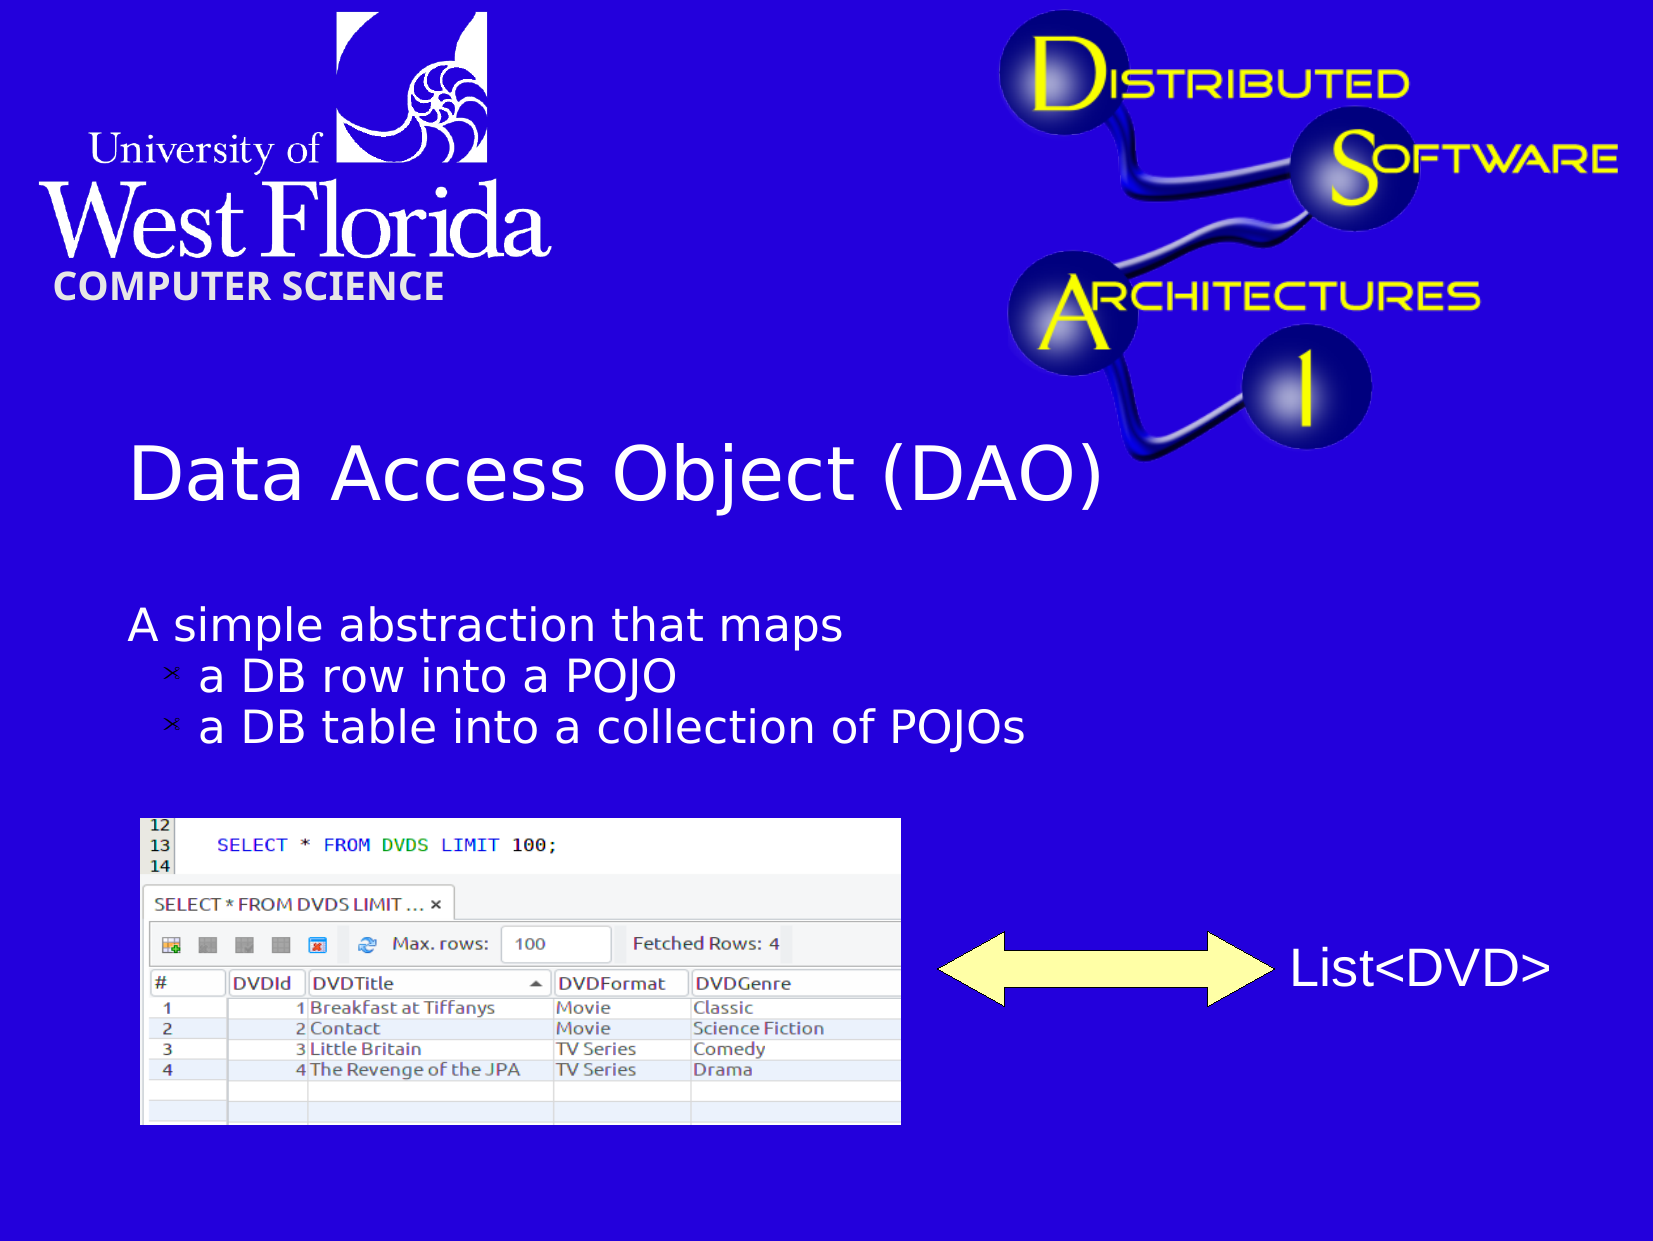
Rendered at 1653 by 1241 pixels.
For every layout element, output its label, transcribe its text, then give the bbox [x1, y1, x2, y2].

text_box List<DVD> [1275, 931, 1576, 1007]
text_box [937, 931, 1275, 1007]
picture [140, 818, 901, 1126]
picture [37, 0, 559, 262]
text_box COMPUTER SCIENCE [37, 262, 563, 316]
text_box Data Access Object (DAO) A simple abstraction that maps a DB row into a POJO a DB table into a collection of POJOs [112, 426, 1426, 759]
picture [910, 0, 1653, 506]
